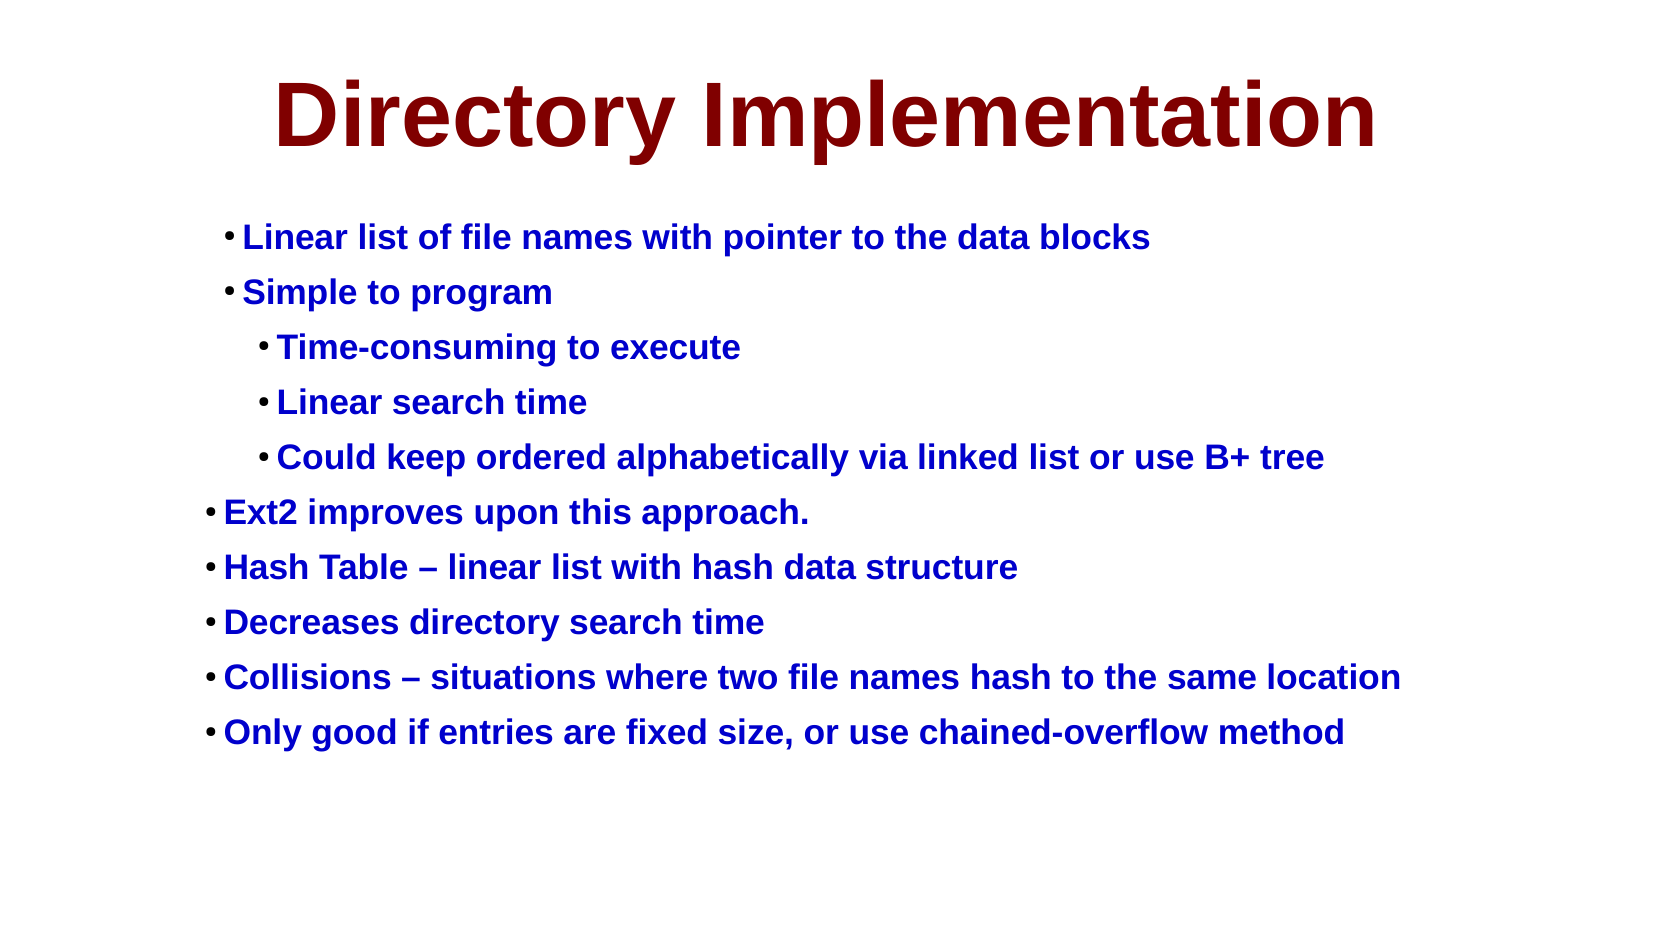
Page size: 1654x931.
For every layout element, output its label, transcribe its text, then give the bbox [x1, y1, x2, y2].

list Linear list of file names with pointer to the data blocks Simple to program Time-consuming to execute Linear search time Could keep ordered alphabetically via linked list or use B+ tree Ext2 improves upon this approach. Hash Table – linear list with hash data structure Decreases directory search time Collisions – situations where two file names hash to the same location Only good if entries are fixed size, or use chained-overflow method [82, 217, 1571, 757]
title Directory Implementation [82, 37, 1571, 193]
